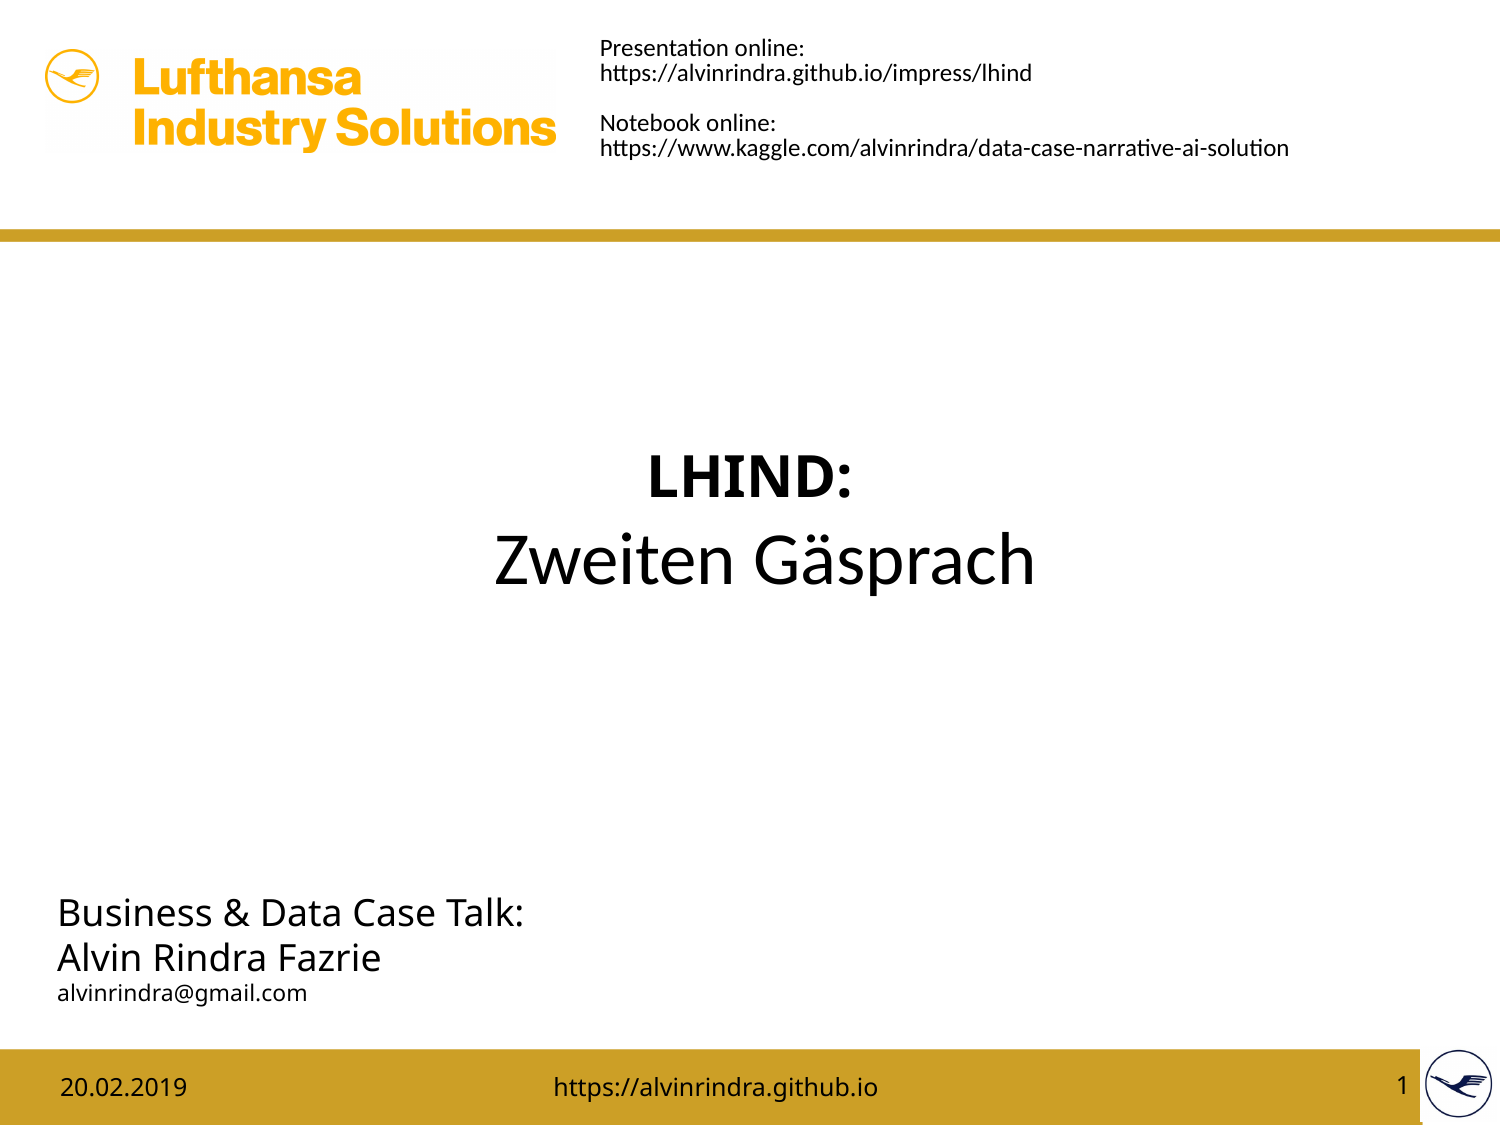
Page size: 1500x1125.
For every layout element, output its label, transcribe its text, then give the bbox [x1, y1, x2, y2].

text_box https://alvinrindra.github.io [178, 1073, 921, 1125]
text_box Presentation online: https://alvinrindra.github.io/impress/lhind Notebook online: https://www.kaggle.com/alvinrindra/data-case-narrative-ai-solution [585, 29, 1500, 280]
picture [0, 0, 1500, 1125]
text_box LHIND: Zweiten Gäsprach [44, 431, 1471, 630]
text_box <number> [1196, 1056, 1420, 1117]
text_box Business & Data Case Talk: Alvin Rindra Fazrie alvinrindra@gmail.com [42, 881, 1000, 961]
text_box 20.02.2019 [60, 1056, 265, 1117]
